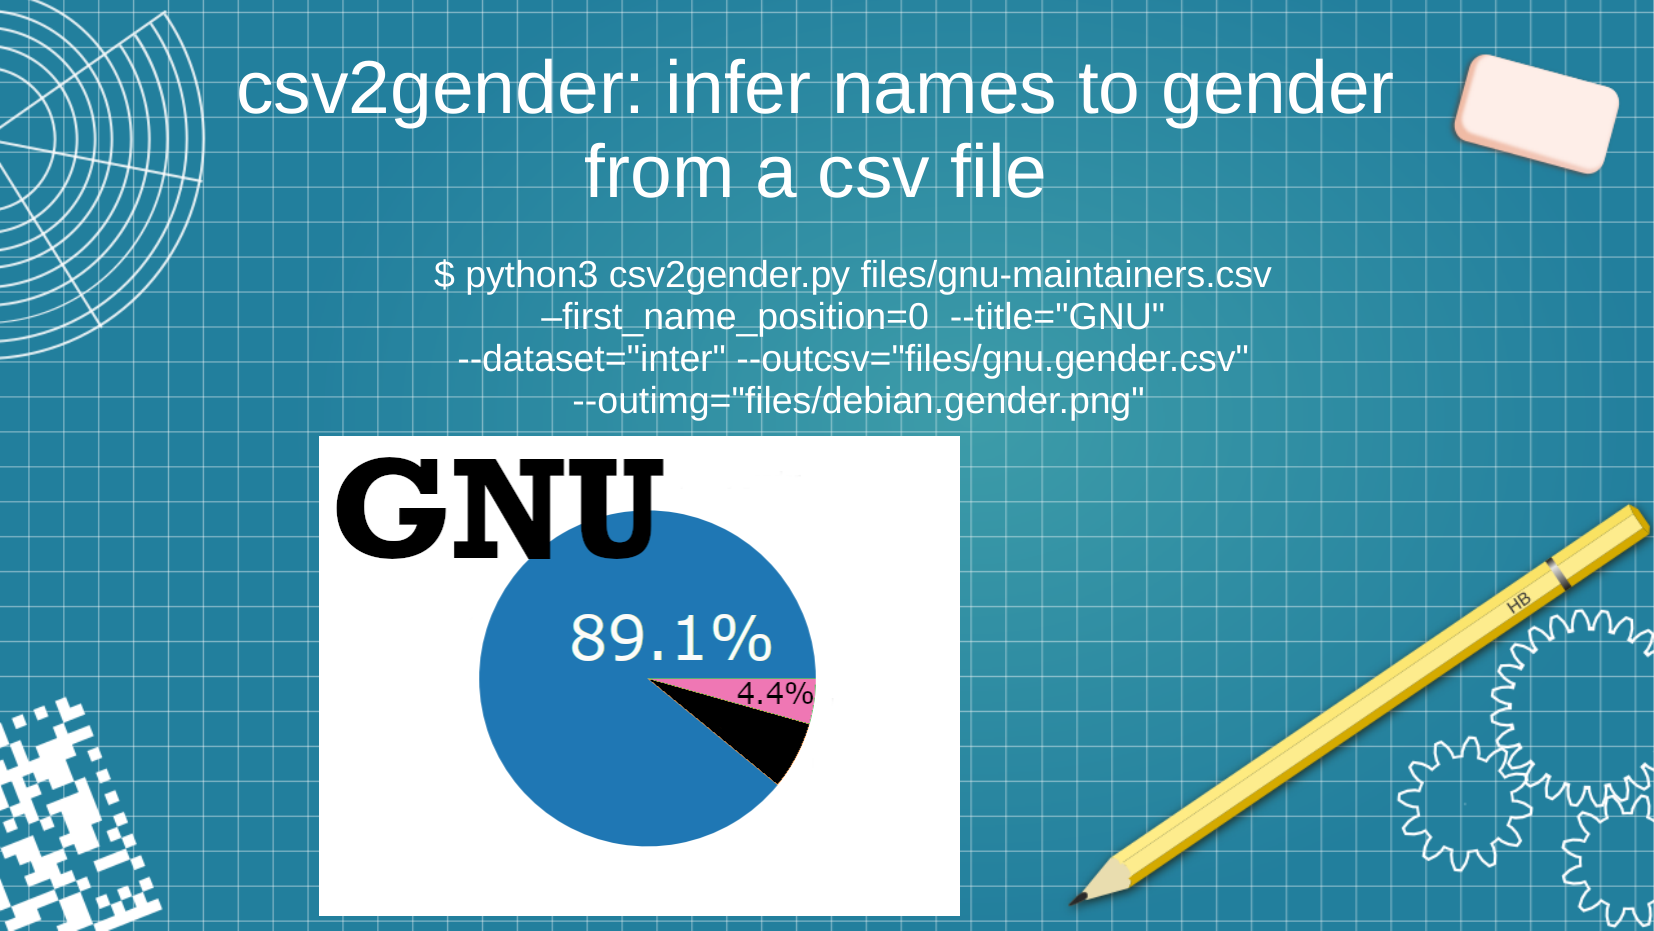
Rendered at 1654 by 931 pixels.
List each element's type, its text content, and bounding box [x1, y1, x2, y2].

text_box $ python3 csv2gender.py files/gnu-maintainers.csv –first_name_position=0 --title="GNU" --dataset="inter" --outcsv="files/gnu.gender.csv" --outimg="files/debian.gender.png" [247, 246, 1470, 472]
picture [0, 0, 1654, 931]
title csv2gender: infer names to gender from a csv file [213, 23, 1419, 236]
